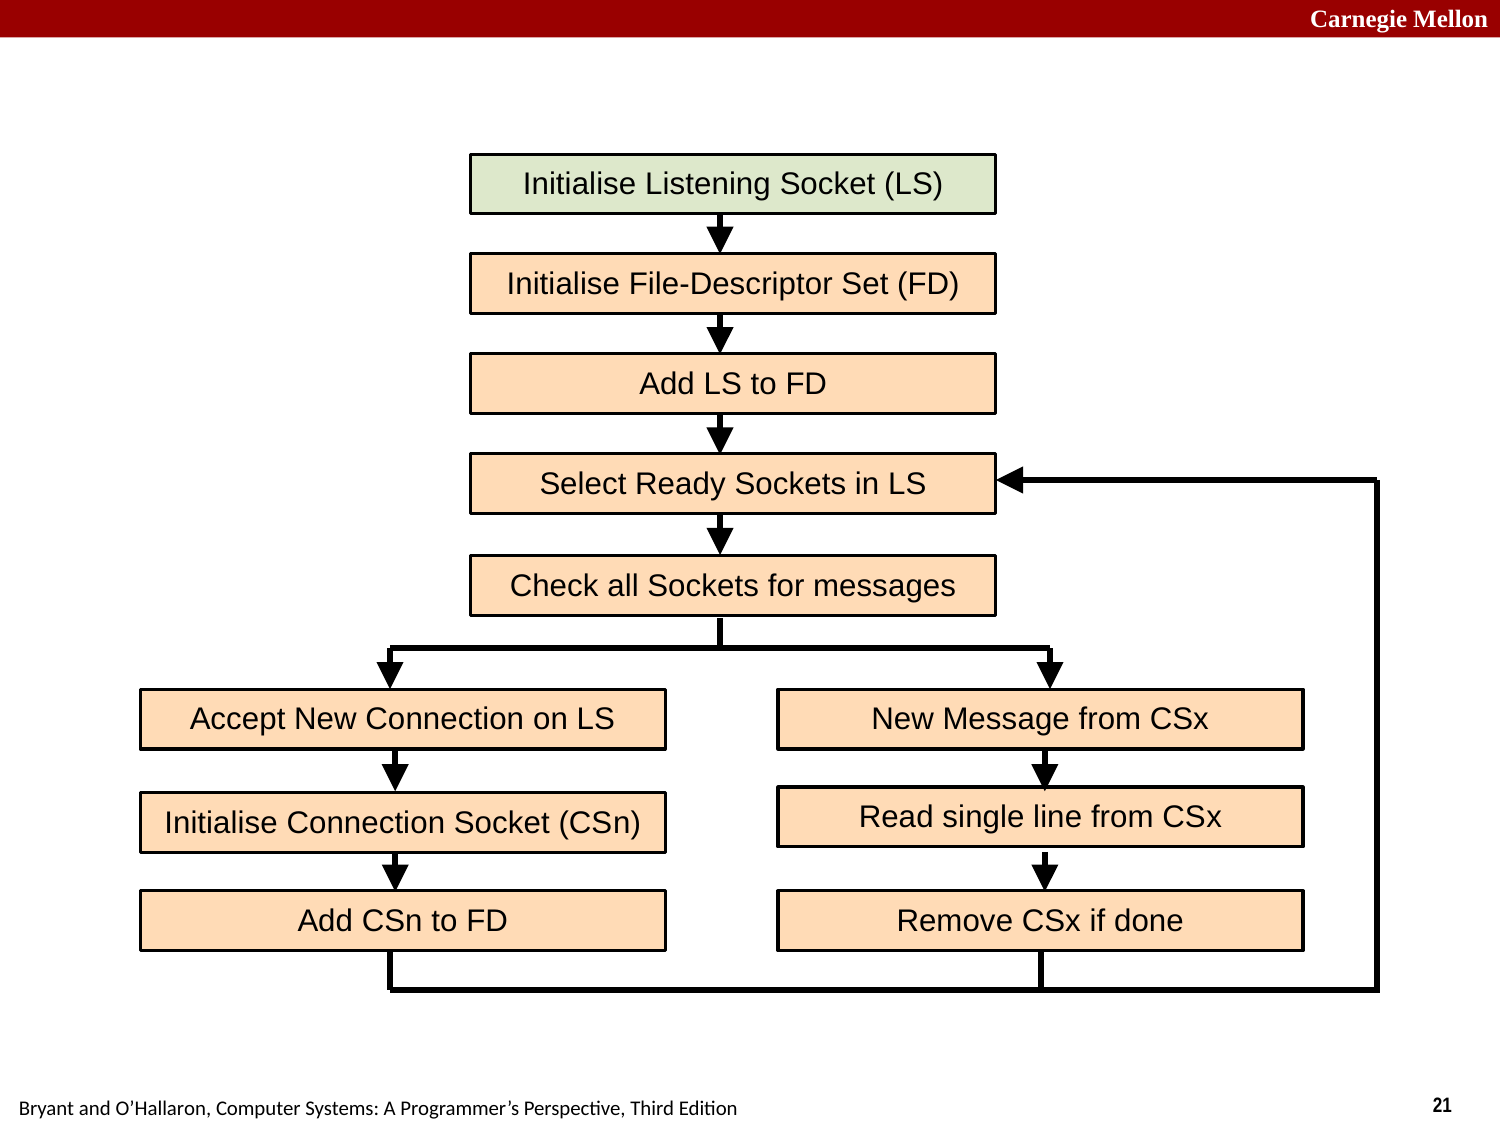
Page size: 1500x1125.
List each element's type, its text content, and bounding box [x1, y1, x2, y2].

text_box Accept New Connection on LS [140, 689, 666, 750]
text_box Read single line from CSx [777, 787, 1303, 847]
text_box New Message from CSx [777, 689, 1303, 750]
text_box Add CSn to FD [140, 890, 666, 951]
text_box Remove CSx if done [777, 890, 1303, 951]
text_box Initialise File-Descriptor Set (FD) [470, 253, 996, 314]
text_box Add LS to FD [470, 353, 996, 414]
text_box Check all Sockets for messages [470, 555, 996, 616]
text_box Initialise Connection Socket (CSn) [140, 792, 666, 853]
text_box Initialise Listening Socket (LS) [470, 154, 996, 214]
text_box Select Ready Sockets in LS [470, 453, 996, 514]
